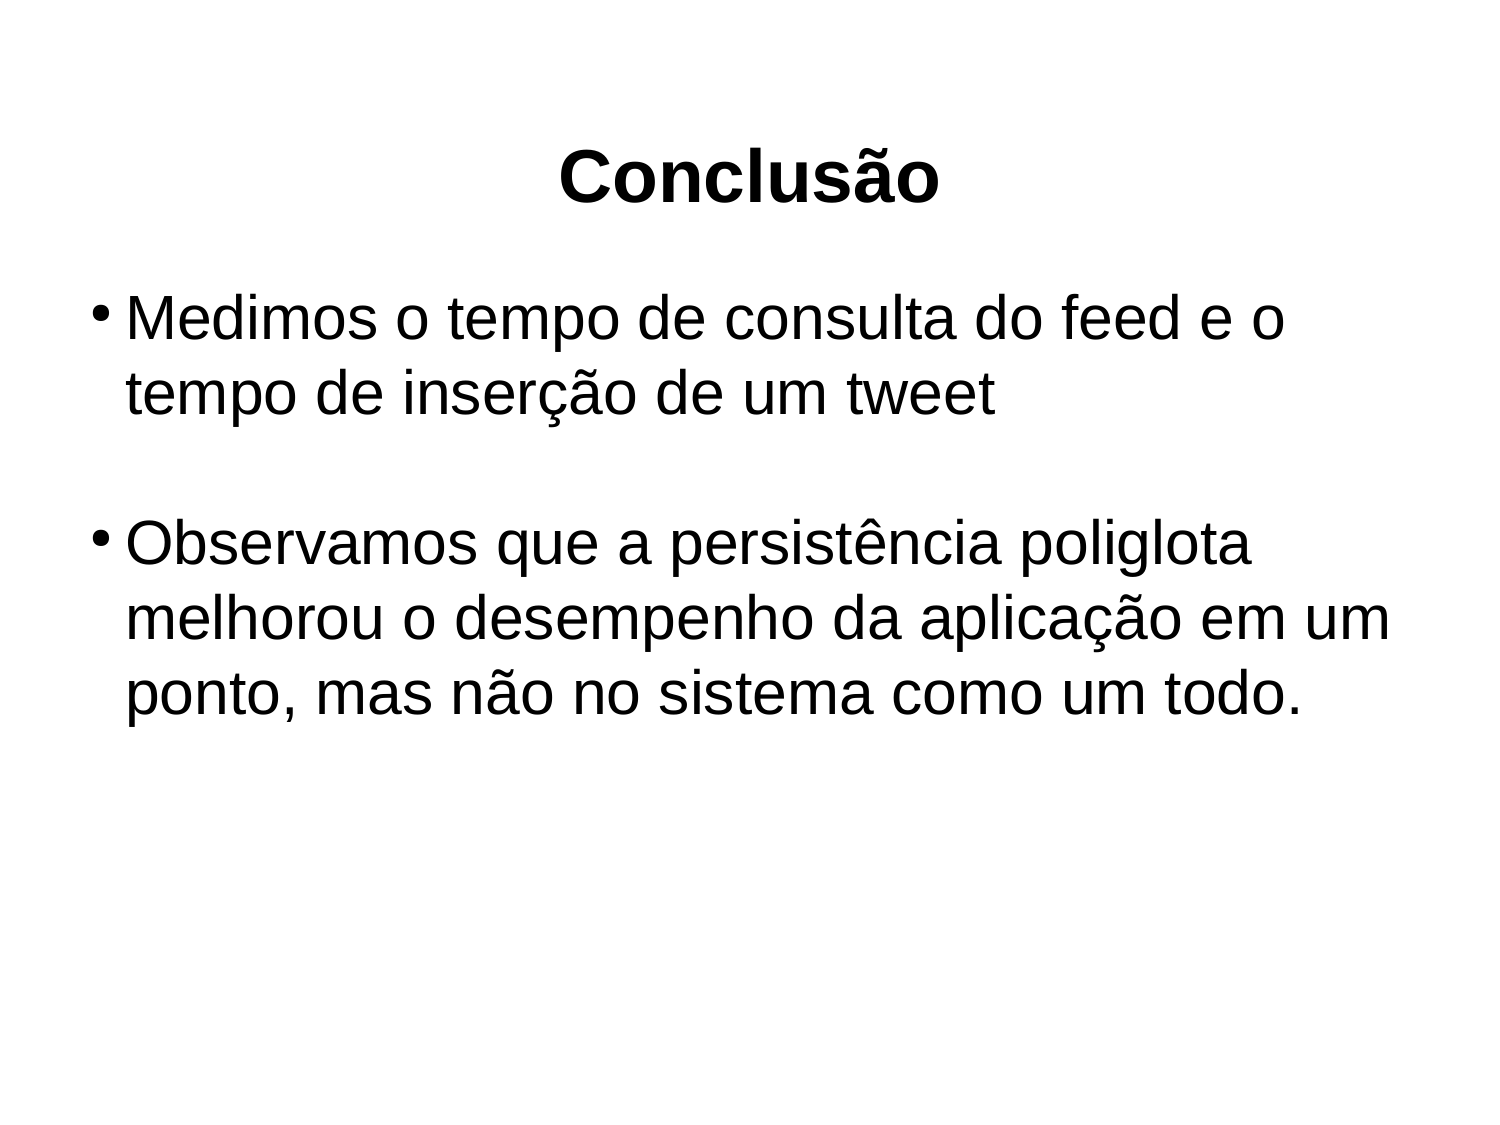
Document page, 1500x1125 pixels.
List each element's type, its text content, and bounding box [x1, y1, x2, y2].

text_box Conclusão [75, 45, 1425, 233]
text_box Medimos o tempo de consulta do feed e o tempo de inserção de um tweet Observamos que a persistência poliglota melhorou o desempenho da aplicação em um ponto, mas não no sistema como um todo. [75, 262, 1425, 1078]
